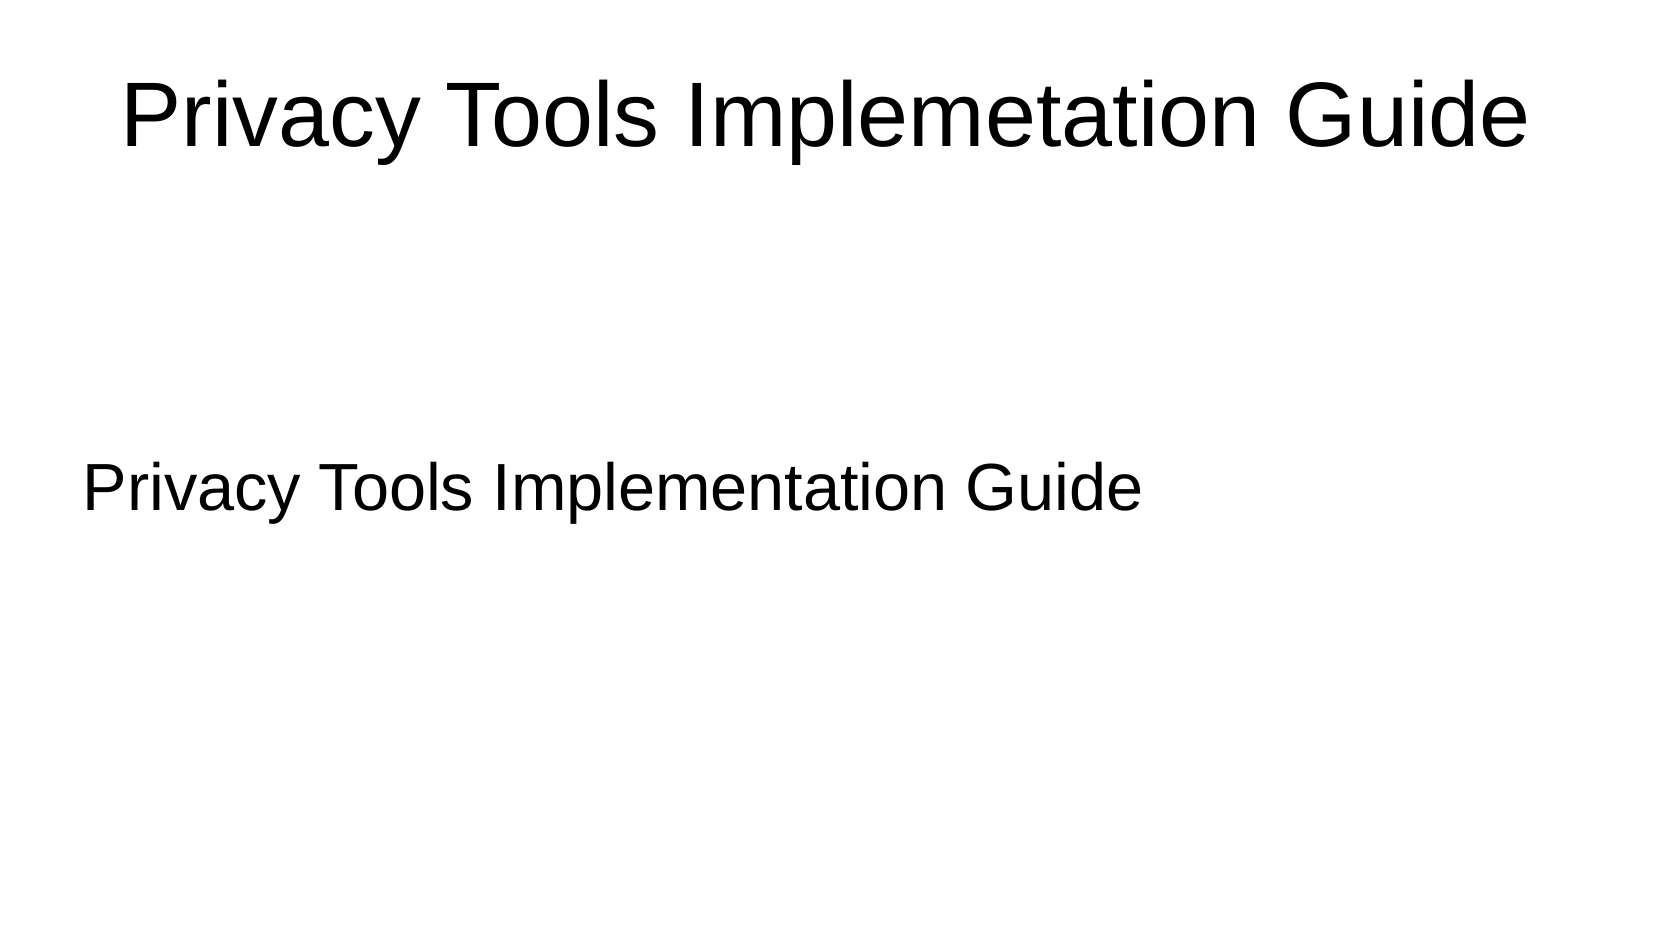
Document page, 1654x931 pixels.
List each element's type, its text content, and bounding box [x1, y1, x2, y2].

title Privacy Tools Implemetation Guide [82, 37, 1571, 193]
subtitle Privacy Tools Implementation Guide [82, 217, 1571, 757]
